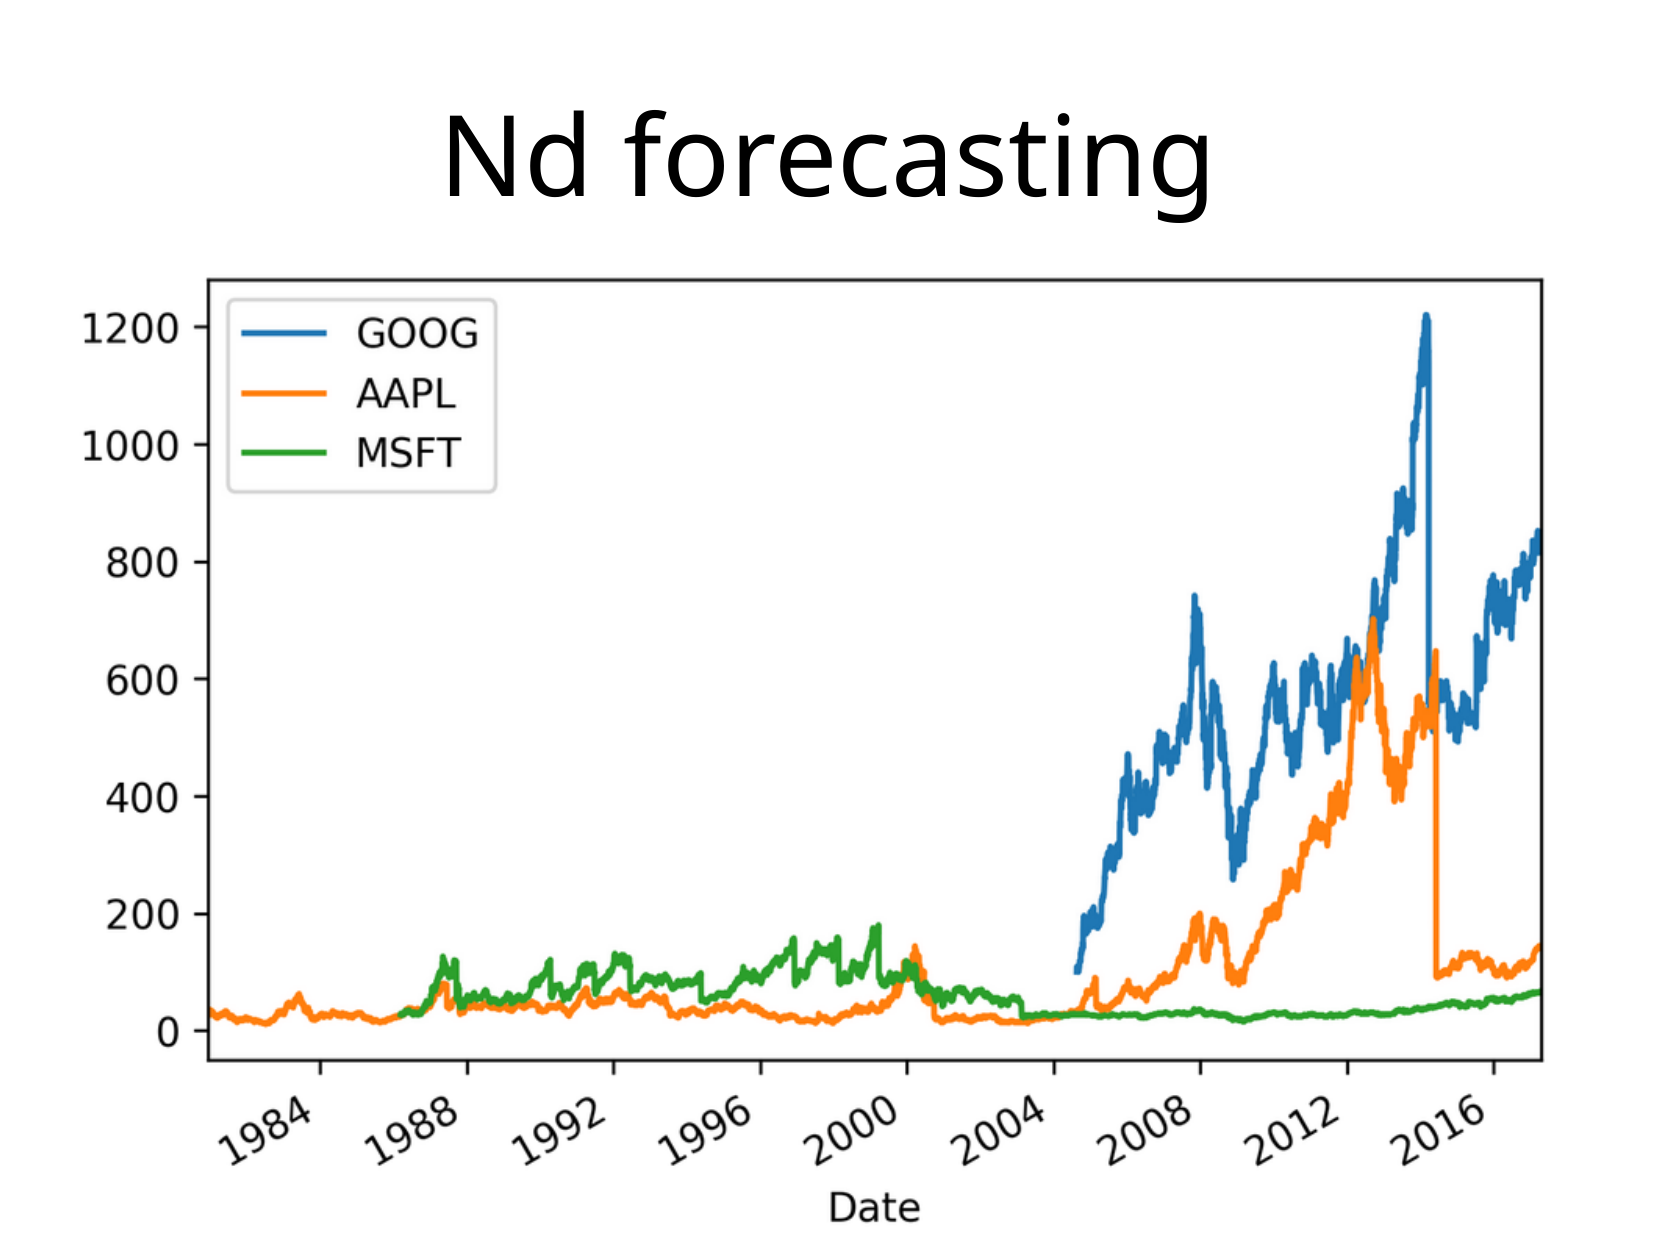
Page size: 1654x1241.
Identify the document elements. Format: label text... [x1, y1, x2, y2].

title Nd forecasting [84, 49, 1573, 253]
picture [60, 253, 1573, 1231]
